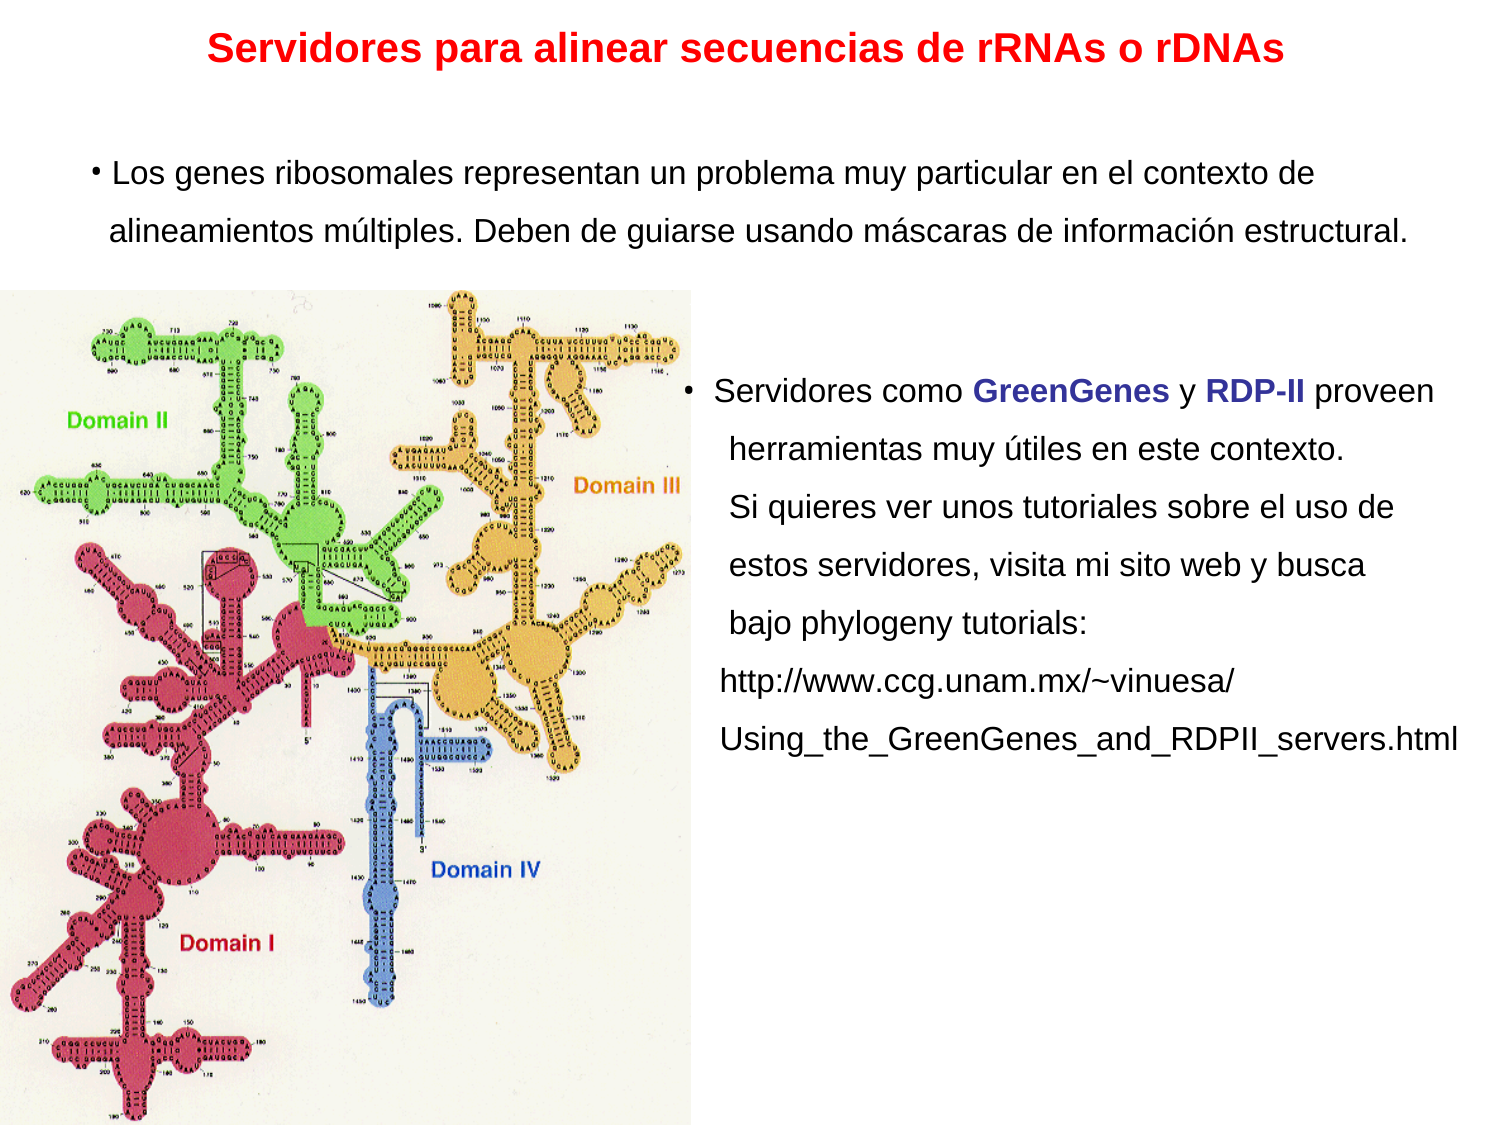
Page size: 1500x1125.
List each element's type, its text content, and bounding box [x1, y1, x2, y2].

text_box Servidores para alinear secuencias de rRNAs o rDNAs [192, 13, 1301, 79]
picture [0, 290, 691, 1125]
text_box Los genes ribosomales representan un problema muy particular en el contexto de alineamientos múltiples. Deben de guiarse usando máscaras de información estructural. [75, 125, 1426, 257]
text_box Servidores como GreenGenes y RDP-II proveen herramientas muy útiles en este contexto. Si quieres ver unos tutoriales sobre el uso de estos servidores, visita mi sito web y busca bajo phylogeny tutorials: http://www.ccg.unam.mx/~vinuesa/ Using_the_GreenGenes_and_RDPII_servers.html [667, 343, 1475, 823]
